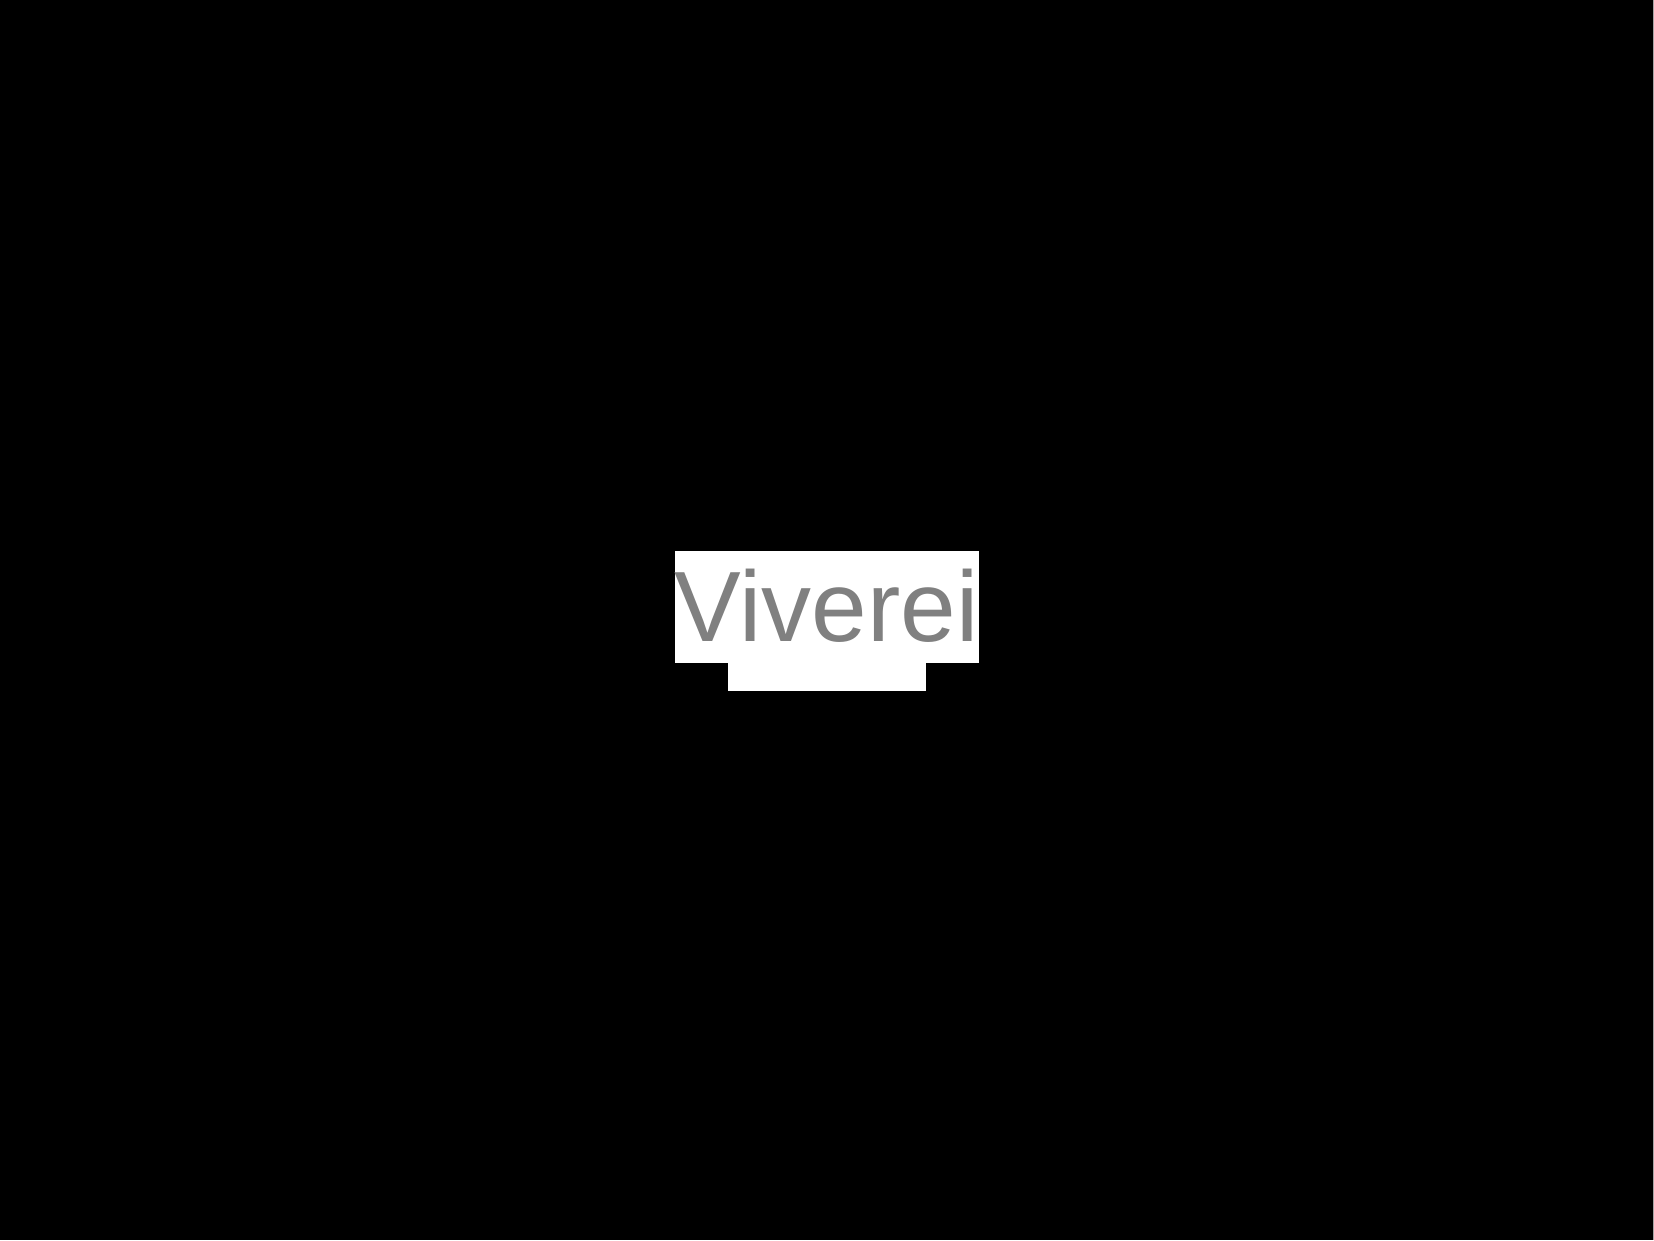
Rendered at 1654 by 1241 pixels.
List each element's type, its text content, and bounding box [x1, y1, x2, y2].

subtitle Viverei Felipe Magalhães [82, 49, 1571, 1193]
